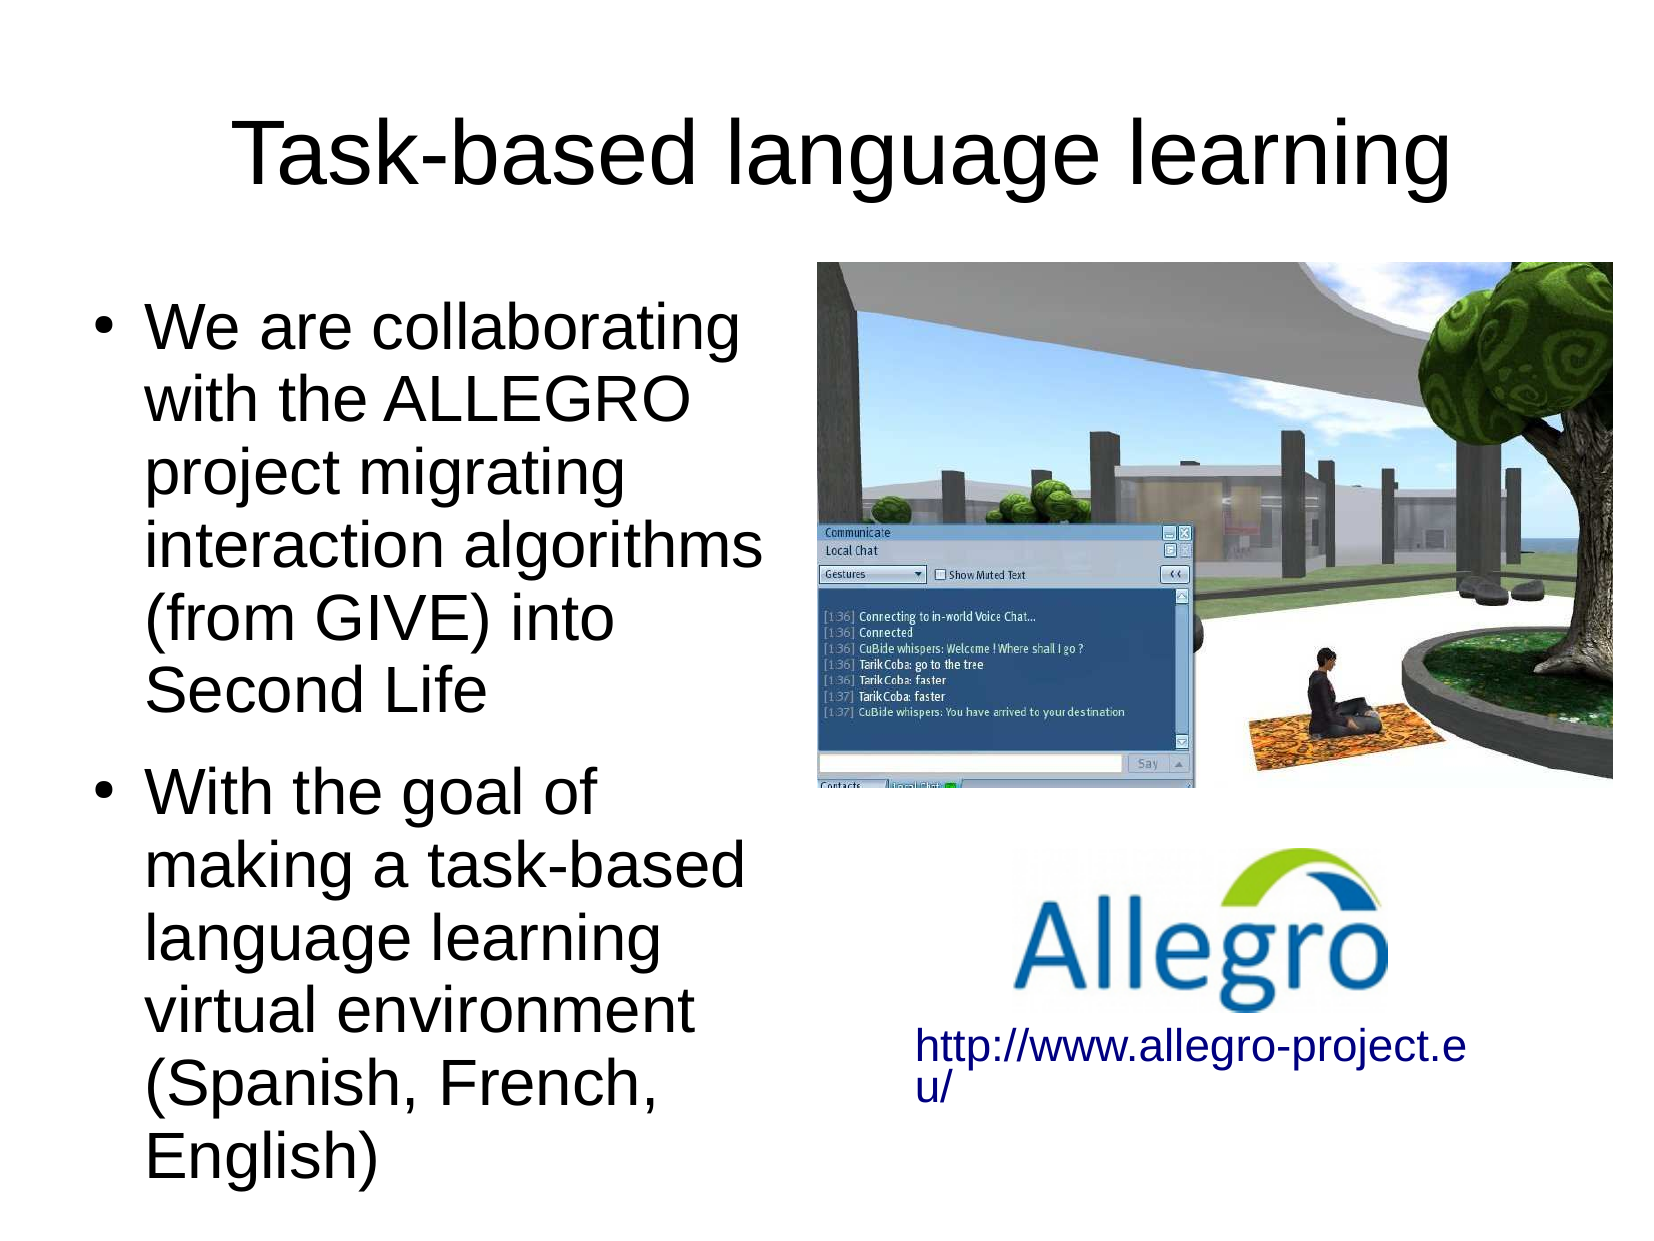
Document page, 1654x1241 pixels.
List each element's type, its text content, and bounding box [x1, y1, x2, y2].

picture [817, 262, 1613, 788]
list We are collaborating with the ALLEGRO project migrating interaction algorithms (from GIVE) into Second Life With the goal of making a task-based language learning virtual environment (Spanish, French, English) [75, 290, 802, 1201]
text_box http://www.allegro-project.eu/ [900, 1012, 1501, 1085]
picture [1012, 848, 1388, 1012]
title Task-based language learning [82, 56, 1571, 250]
